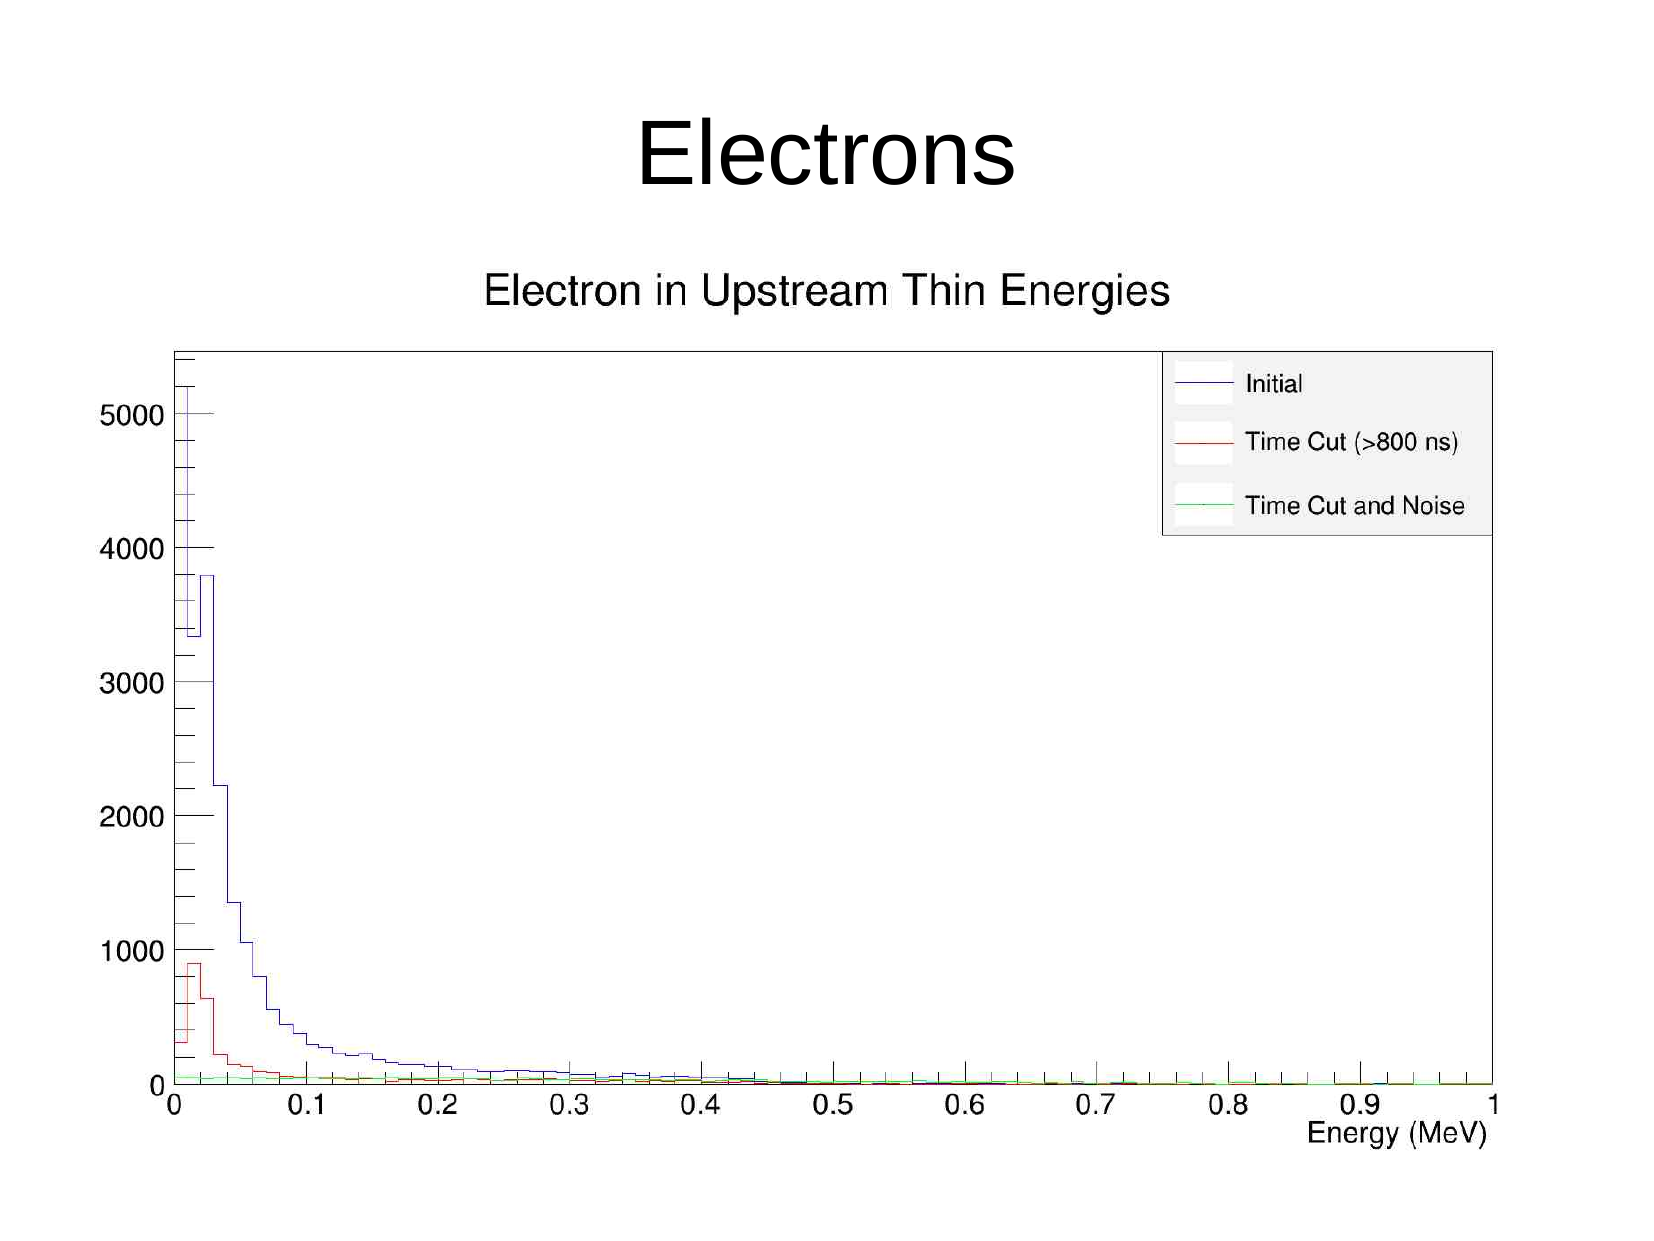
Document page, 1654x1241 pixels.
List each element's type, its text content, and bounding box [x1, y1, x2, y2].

title Electrons [82, 49, 1571, 257]
picture [9, 260, 1654, 1175]
